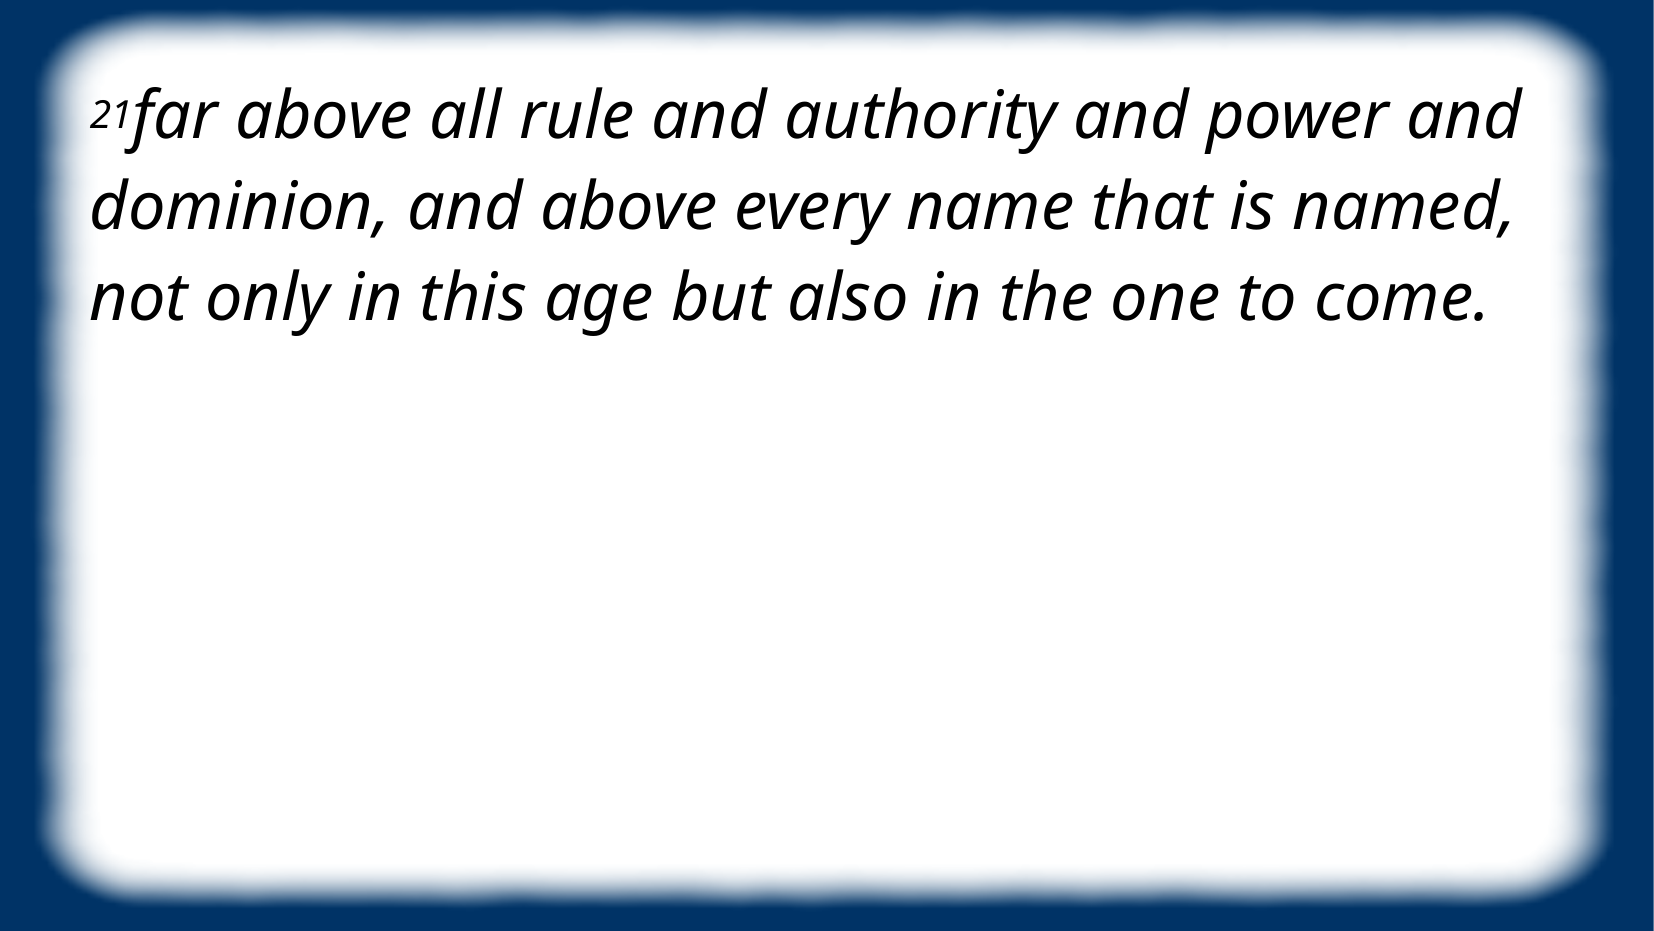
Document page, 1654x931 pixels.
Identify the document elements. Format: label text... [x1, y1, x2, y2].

text_box 21far above all rule and authority and power and dominion, and above every name that is named, not only in this age but also in the one to come. [75, 60, 1561, 361]
picture [0, 0, 1654, 931]
